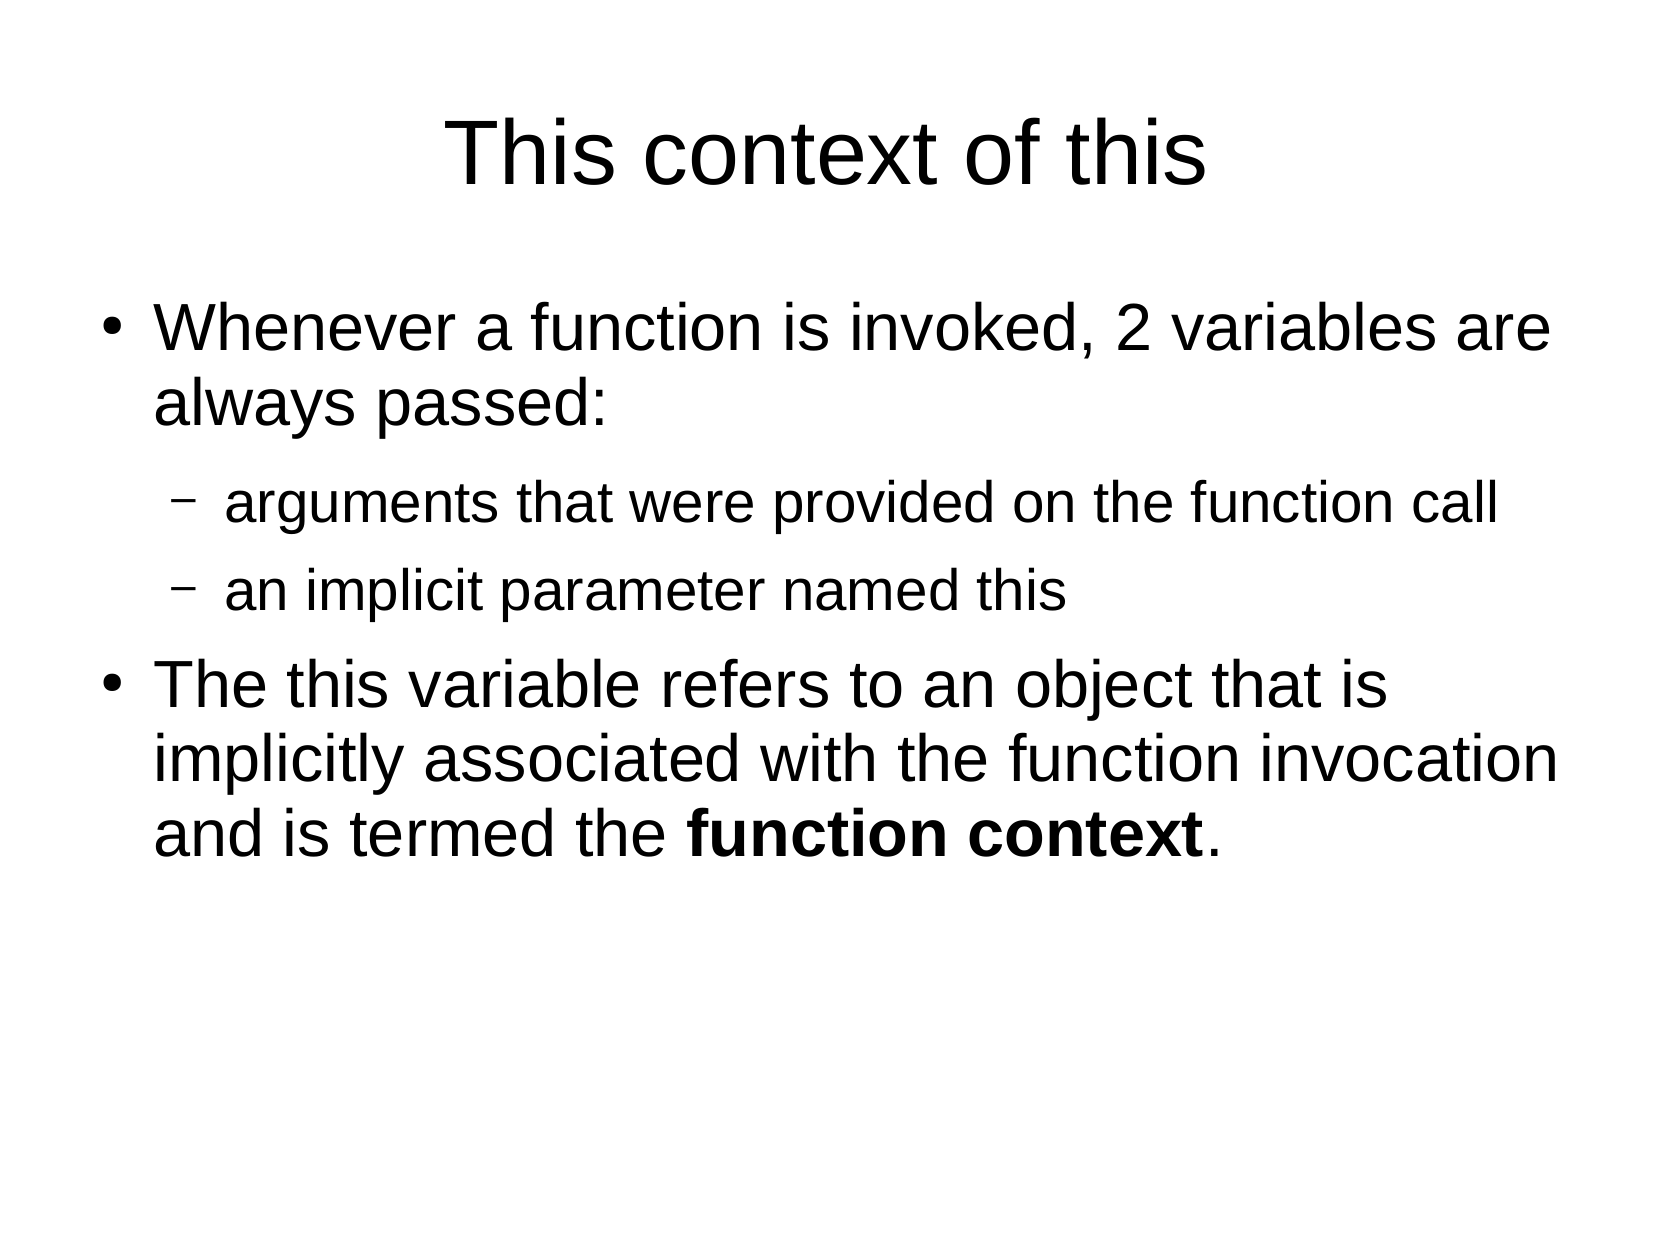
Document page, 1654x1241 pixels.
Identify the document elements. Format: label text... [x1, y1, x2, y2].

title This context of this [82, 49, 1571, 257]
list Whenever a function is invoked, 2 variables are always passed: arguments that were provided on the function call an implicit parameter named this The this variable refers to an object that is implicitly associated with the function invocation and is termed the function context. [82, 290, 1571, 1010]
